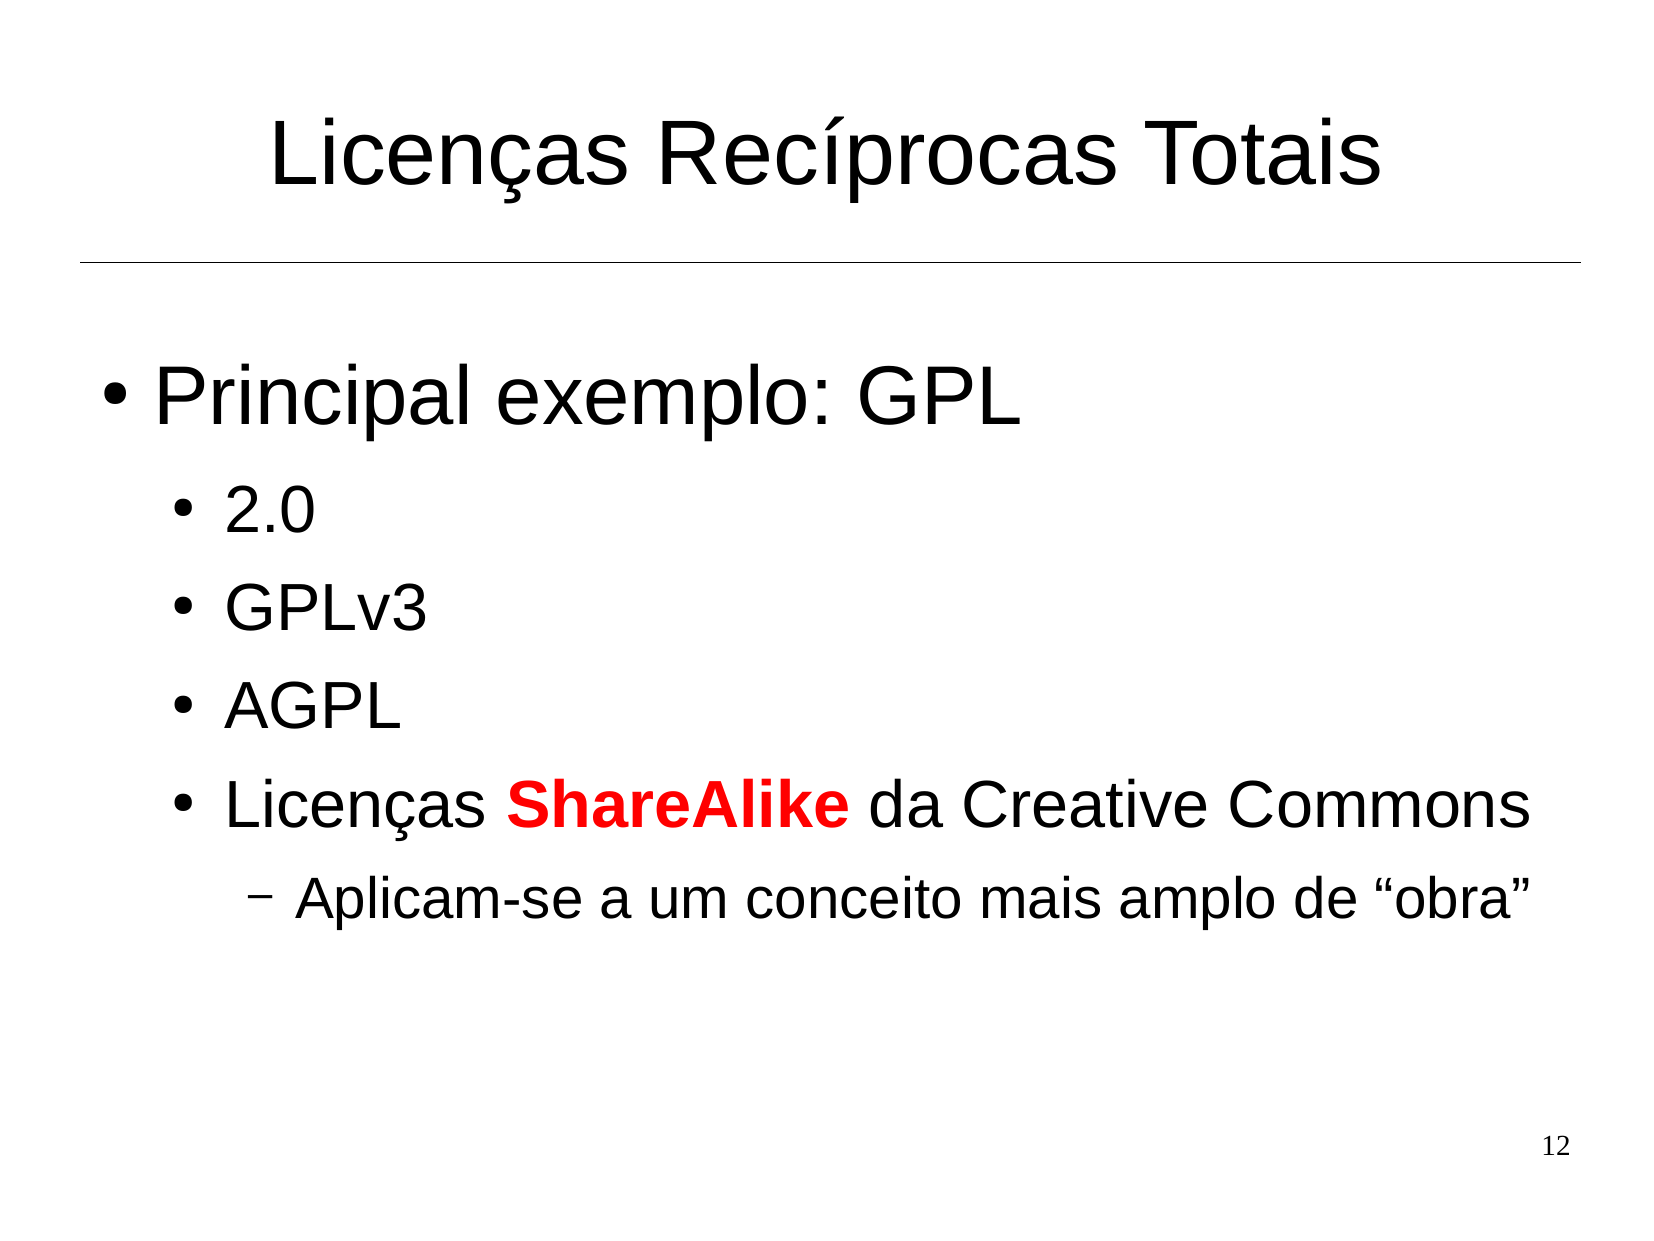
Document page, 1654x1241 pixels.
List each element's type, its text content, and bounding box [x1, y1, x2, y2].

list Principal exemplo: GPL 2.0 GPLv3 AGPL Licenças ShareAlike da Creative Commons Aplicam-se a um conceito mais amplo de “obra” [82, 349, 1571, 1095]
title Licenças Recíprocas Totais [82, 56, 1571, 250]
